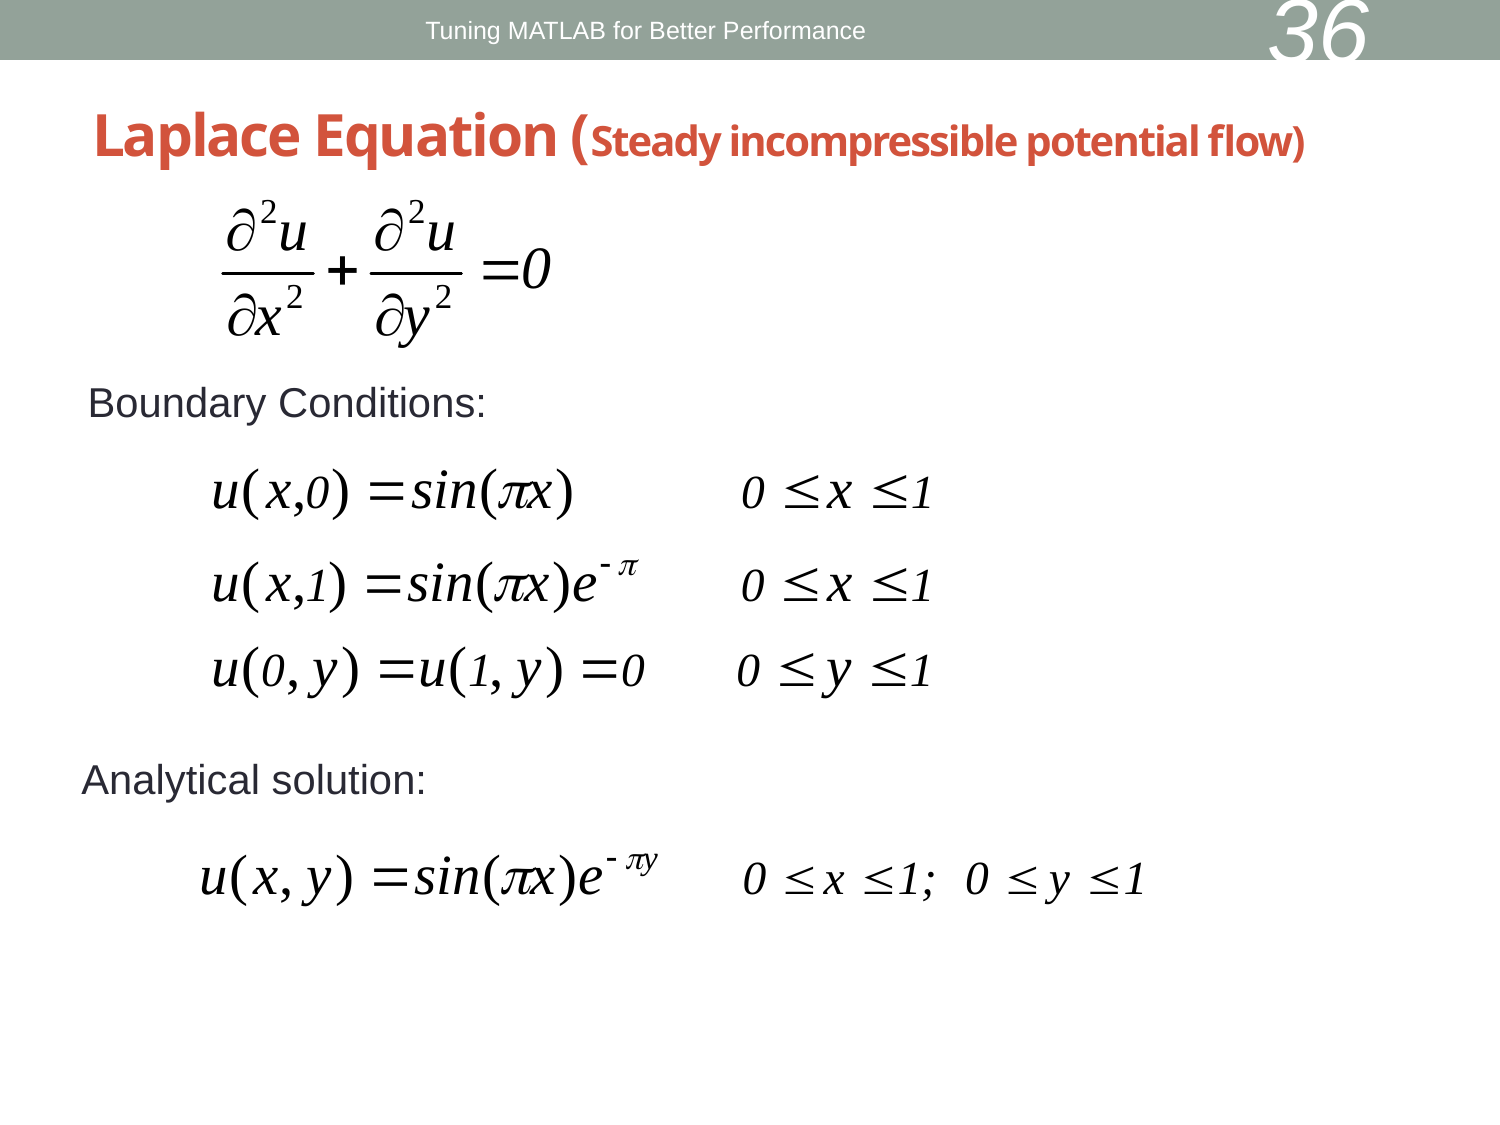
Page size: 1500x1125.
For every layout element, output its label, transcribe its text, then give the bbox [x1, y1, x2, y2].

text_box Analytical solution: [66, 745, 517, 811]
footer Tuning MATLAB for Better Performance [410, 3, 1086, 57]
picture [204, 458, 942, 711]
slide_number <number> [1252, 0, 1428, 54]
chart [205, 458, 945, 712]
text_box Boundary Conditions: [72, 368, 697, 434]
title Laplace Equation (Steady incompressible potential flow) [77, 72, 1396, 194]
picture [212, 183, 563, 359]
picture [191, 833, 1155, 919]
